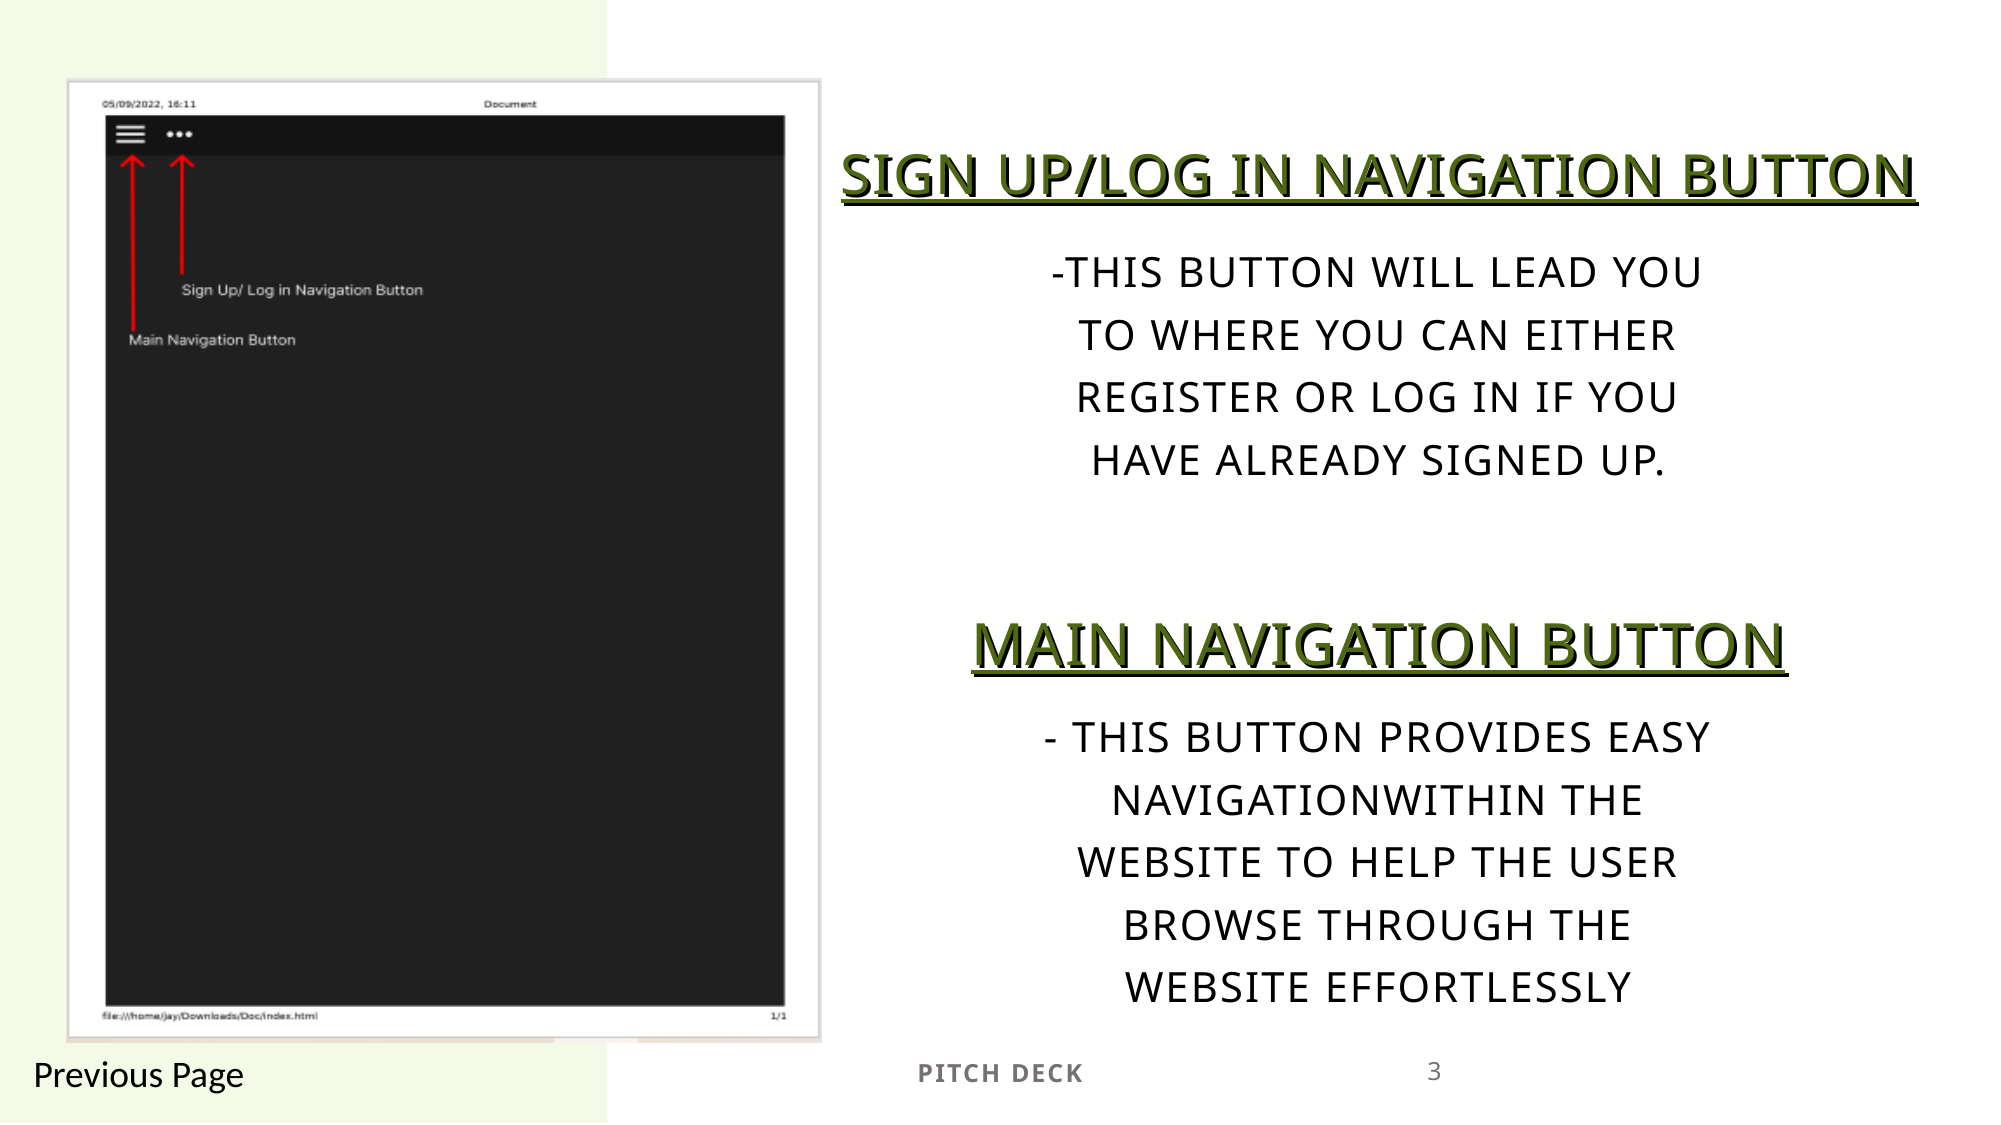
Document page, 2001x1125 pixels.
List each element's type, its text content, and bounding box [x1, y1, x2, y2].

list Main navigation button [822, 552, 1935, 686]
list -THIS BUTTON WILL LEAD YOU TO WHERE YOU CAN EITHER REGISTER OR LOG IN IF YOU HAVE ALREADY SIGNED UP. [1010, 225, 1746, 552]
text_box Pitch deck [662, 1042, 1338, 1103]
text_box Previous Page [18, 1042, 411, 1104]
picture [66, 78, 822, 1043]
list - THIS BUTTON PROVIDES EASY NAVIGATIONWITHIN THE WEBSITE TO HELP THE USER BROWSE THROUGH THE WEBSITE EFFORTLESSLY [1010, 690, 1746, 1032]
text_box [1412, 1042, 1863, 1103]
list Sign Up/Log in navigation button [822, 81, 1935, 215]
